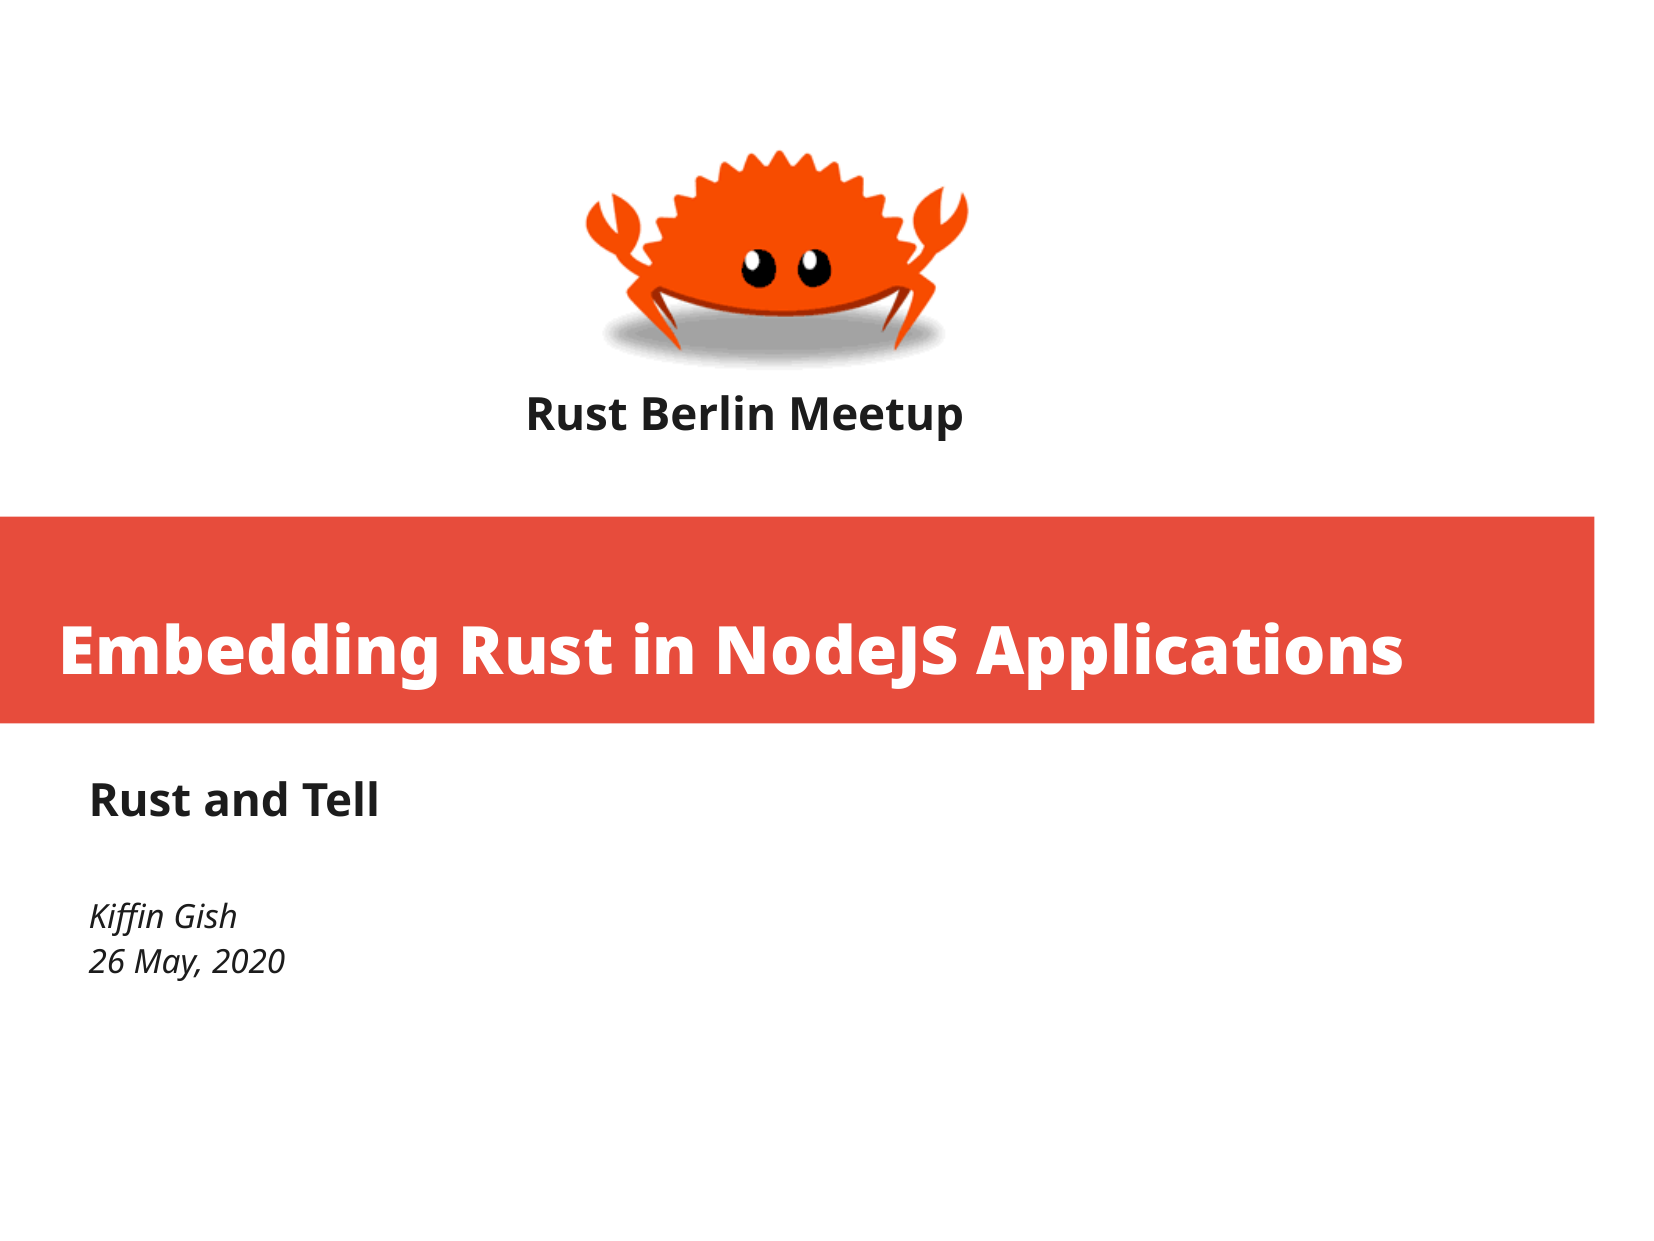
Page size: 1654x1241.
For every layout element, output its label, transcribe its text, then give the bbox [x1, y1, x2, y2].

text_box Rust Berlin Meetup [525, 381, 1051, 451]
text_box [59, 546, 1595, 694]
subtitle Rust and Tell Kiffin Gish 26 May, 2020 [88, 767, 1595, 1182]
picture [551, 93, 1396, 376]
